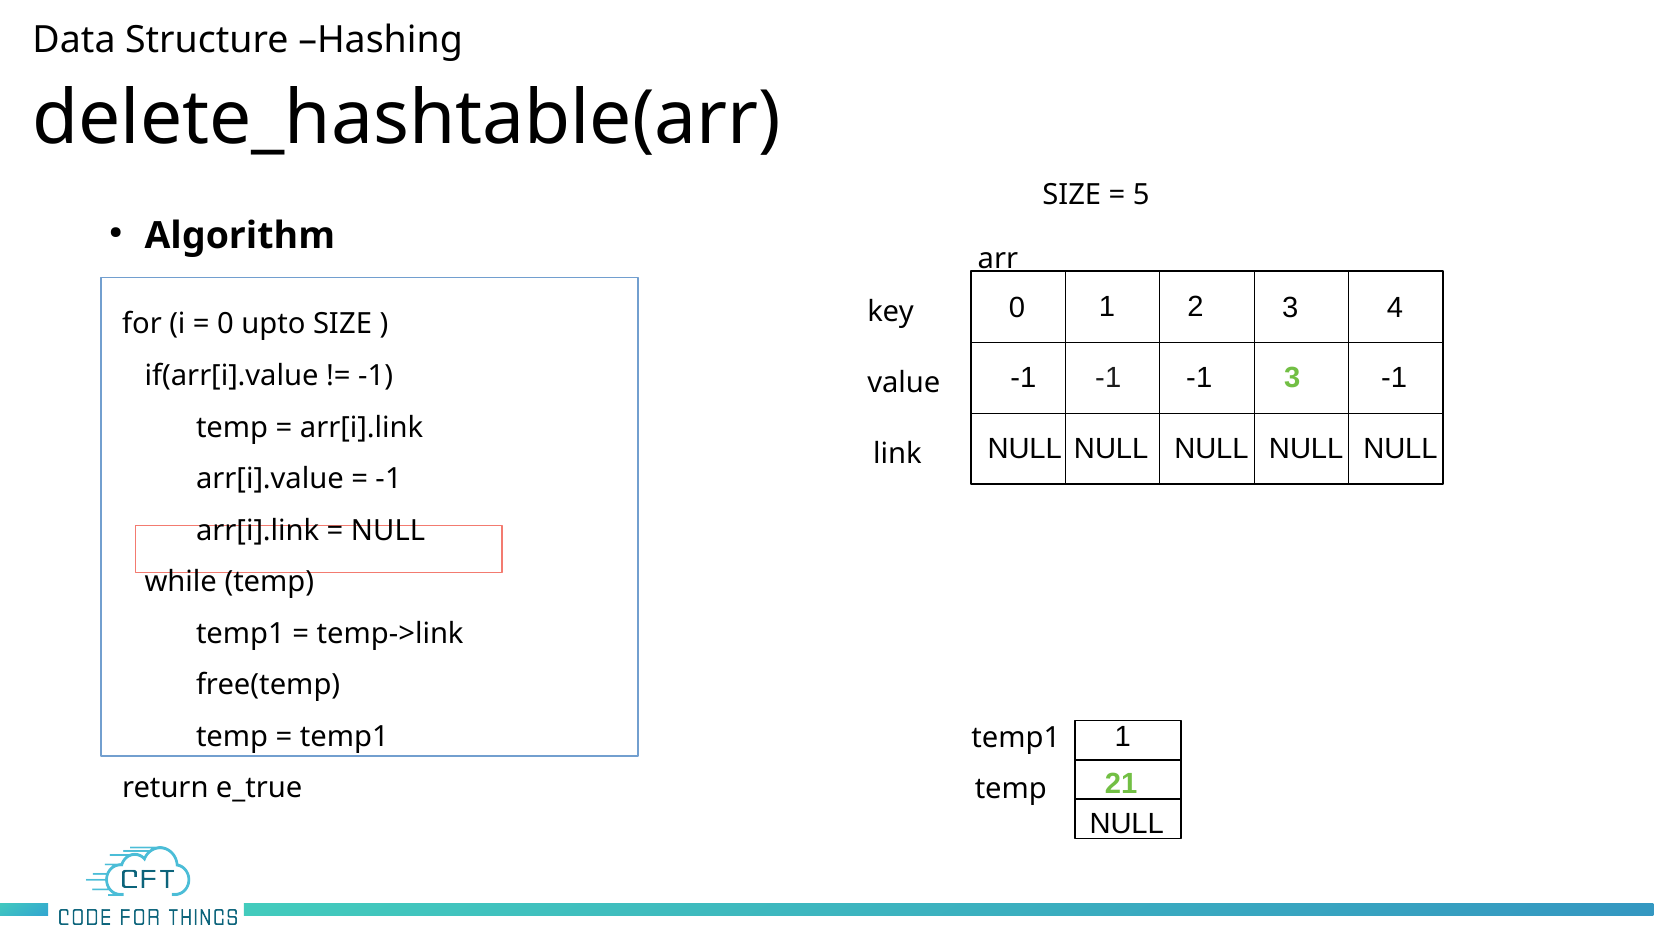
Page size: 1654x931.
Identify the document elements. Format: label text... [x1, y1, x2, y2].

text_box 1 [1084, 282, 1131, 331]
text_box [1160, 473, 1254, 484]
text_box temp [960, 759, 1091, 809]
text_box arr [963, 230, 1141, 280]
text_box -1 [1366, 353, 1422, 402]
text_box [1255, 271, 1348, 342]
text_box NULL [1059, 424, 1164, 473]
text_box [1255, 343, 1348, 413]
text_box NULL [1074, 799, 1179, 847]
text_box 3 [1269, 353, 1325, 402]
text_box [1160, 414, 1254, 424]
text_box 1 [1099, 712, 1146, 759]
text_box [1349, 414, 1444, 424]
text_box NULL [1348, 424, 1453, 473]
text_box [1349, 343, 1444, 413]
text_box [1255, 473, 1348, 484]
text_box NULL [1254, 424, 1348, 473]
text_box [1066, 271, 1159, 342]
text_box [1066, 414, 1159, 424]
text_box Algorithm [94, 200, 886, 269]
text_box [1146, 720, 1182, 839]
text_box NULL [972, 424, 1059, 473]
text_box [1255, 414, 1348, 424]
text_box [970, 280, 1065, 342]
text_box NULL [1164, 424, 1254, 473]
text_box for (i = 0 upto SIZE ) if(arr[i].value != -1) temp = arr[i].link arr[i].value = -1 arr[i].link = NULL while (temp) temp1 = temp->link free(temp) temp = temp1 return e_true [107, 295, 851, 886]
text_box 21 [1091, 759, 1170, 808]
text_box [1066, 343, 1159, 413]
text_box [1349, 271, 1444, 342]
text_box -1 [1171, 353, 1228, 402]
text_box [1018, 414, 1065, 424]
text_box [1018, 343, 1065, 413]
text_box 0 [994, 283, 1041, 332]
text_box 3 [1267, 283, 1314, 331]
text_box 4 [1372, 283, 1419, 331]
text_box value [852, 353, 1018, 437]
text_box [1074, 720, 1099, 759]
text_box key [852, 283, 1018, 353]
text_box [100, 277, 638, 756]
text_box [1160, 271, 1254, 342]
text_box [970, 473, 1065, 484]
text_box -1 [1080, 353, 1136, 402]
text_box -1 [995, 353, 1052, 402]
text_box temp1 [956, 708, 1087, 758]
text_box SIZE = 5 [1027, 166, 1205, 216]
text_box 2 [1172, 282, 1219, 331]
text_box [1160, 343, 1254, 413]
text_box link [858, 424, 1004, 474]
text_box [1349, 473, 1444, 484]
picture [59, 846, 237, 925]
title Data Structure –Hashing delete_hashtable(arr) [32, 12, 1630, 166]
text_box [1066, 473, 1159, 484]
